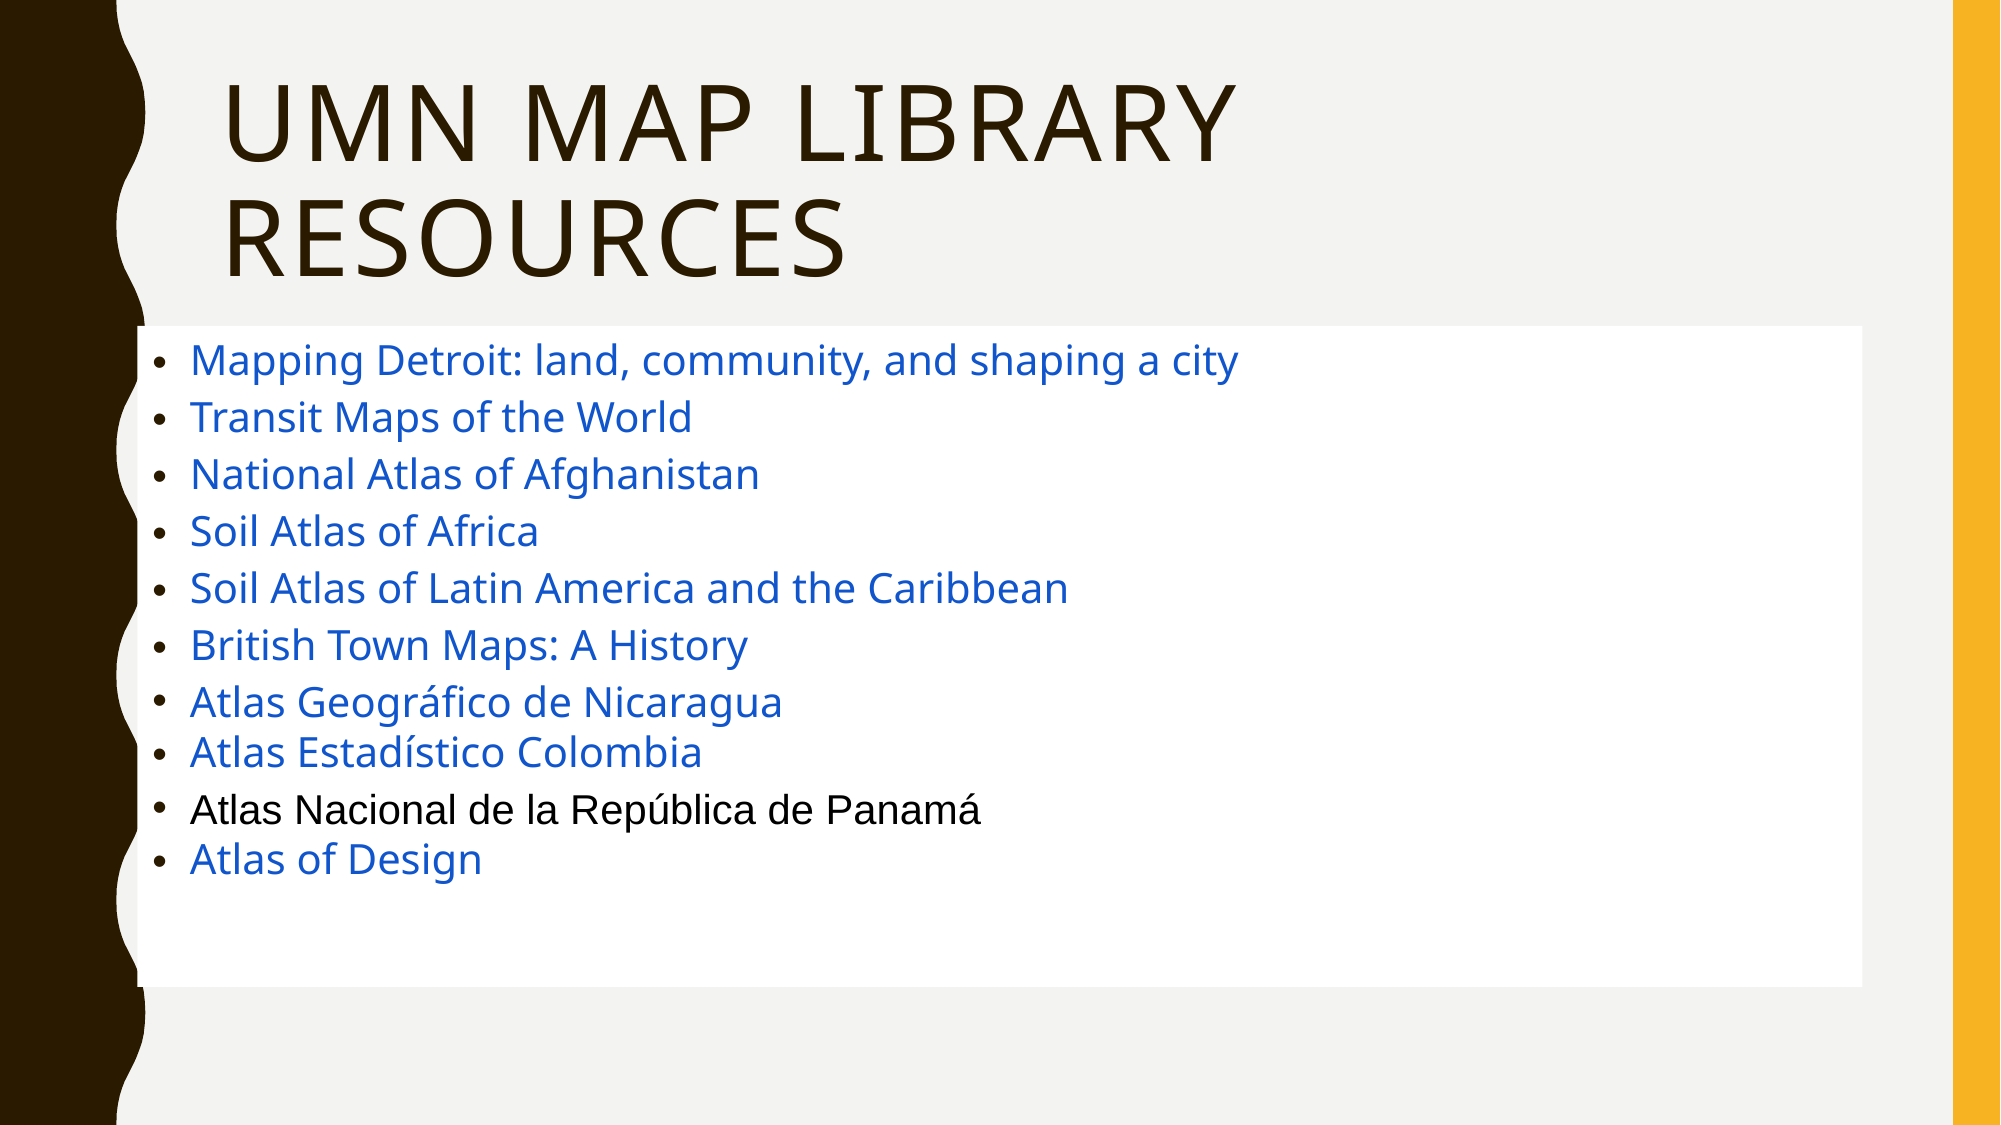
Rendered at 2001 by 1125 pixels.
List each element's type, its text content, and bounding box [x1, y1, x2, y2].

title UMN Map Library Resources [205, 62, 1876, 308]
list Mapping Detroit: land, community, and shaping a city Transit Maps of the World National Atlas of Afghanistan Soil Atlas of Africa Soil Atlas of Latin America and the Caribbean British Town Maps: A History Atlas Geográfico de Nicaragua Atlas Estadístico Colombia Atlas Nacional de la República de Panamá Atlas of Design [137, 340, 1863, 972]
